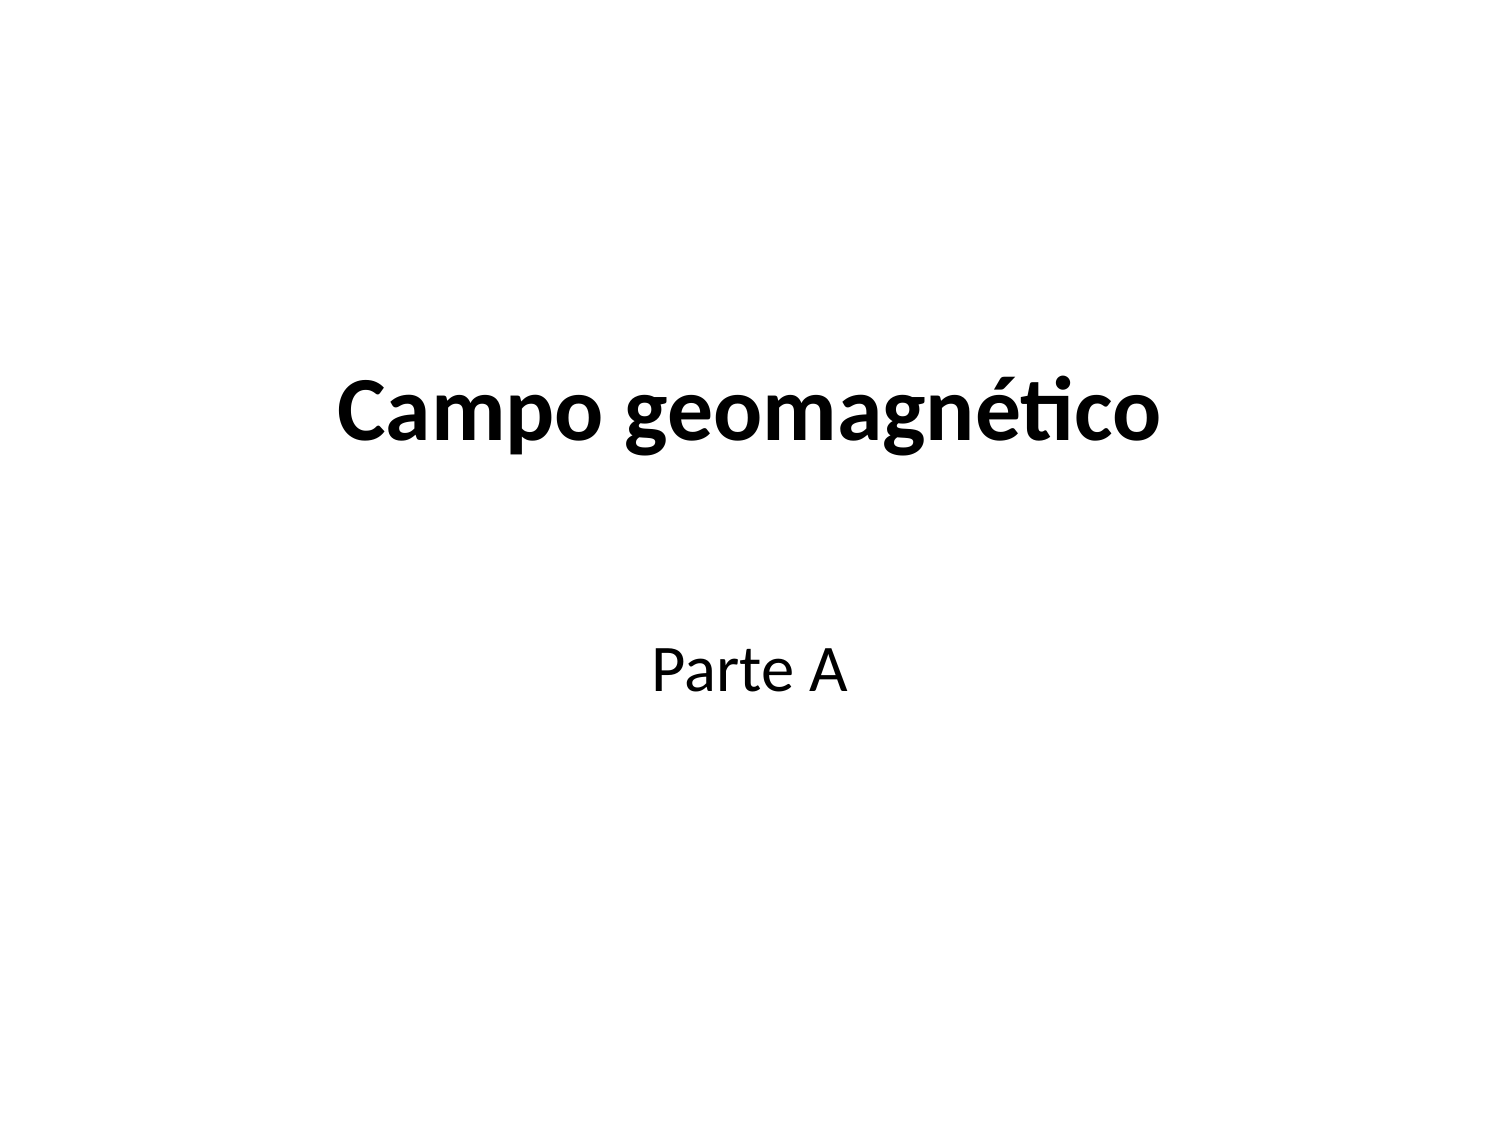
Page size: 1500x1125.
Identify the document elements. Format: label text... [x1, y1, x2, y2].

title Campo geomagnético [112, 338, 1388, 580]
subtitle Parte A [225, 617, 1275, 905]
